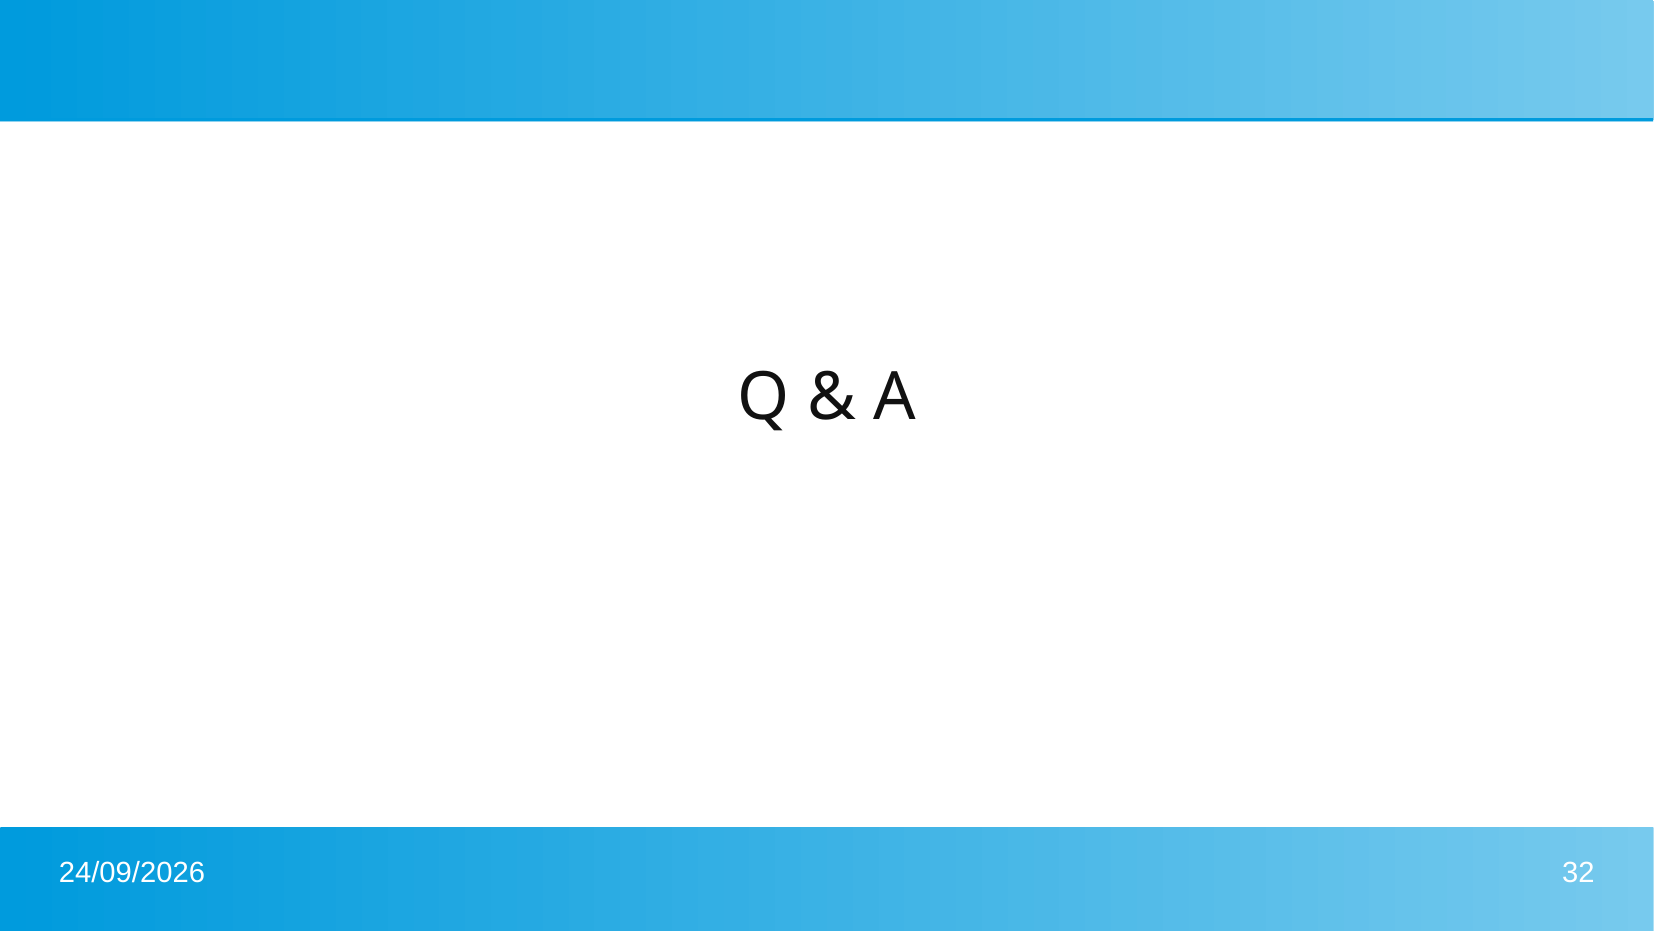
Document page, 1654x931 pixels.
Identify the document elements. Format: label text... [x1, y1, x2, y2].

title Q & A [59, 354, 1595, 433]
